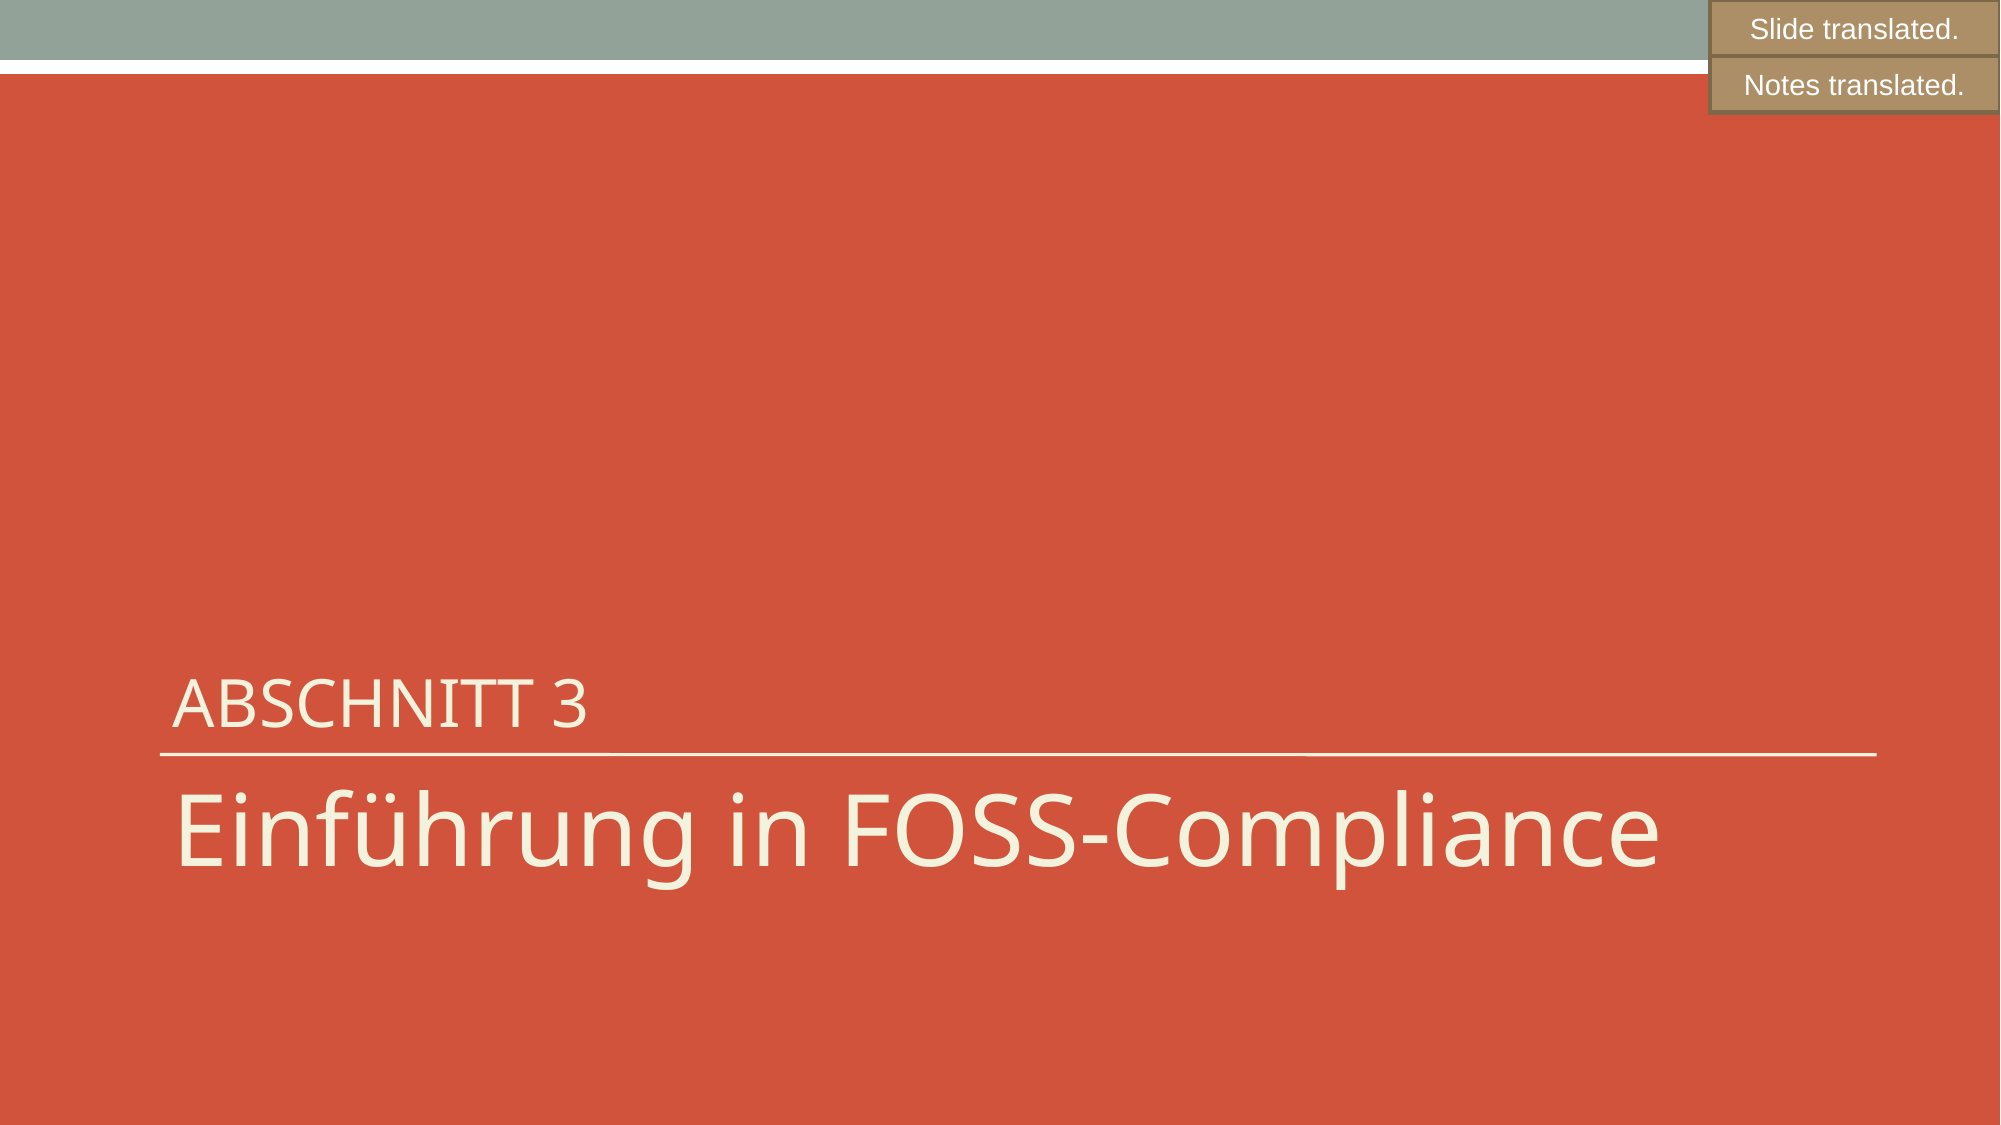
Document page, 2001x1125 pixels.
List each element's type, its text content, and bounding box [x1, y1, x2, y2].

text_box Notes translated. [1710, 56, 2000, 113]
list Einführung in FOSS-Compliance [157, 758, 1858, 1006]
text_box Slide translated. [1710, 0, 2000, 56]
title ABSCHNITT 3 [157, 387, 1858, 749]
